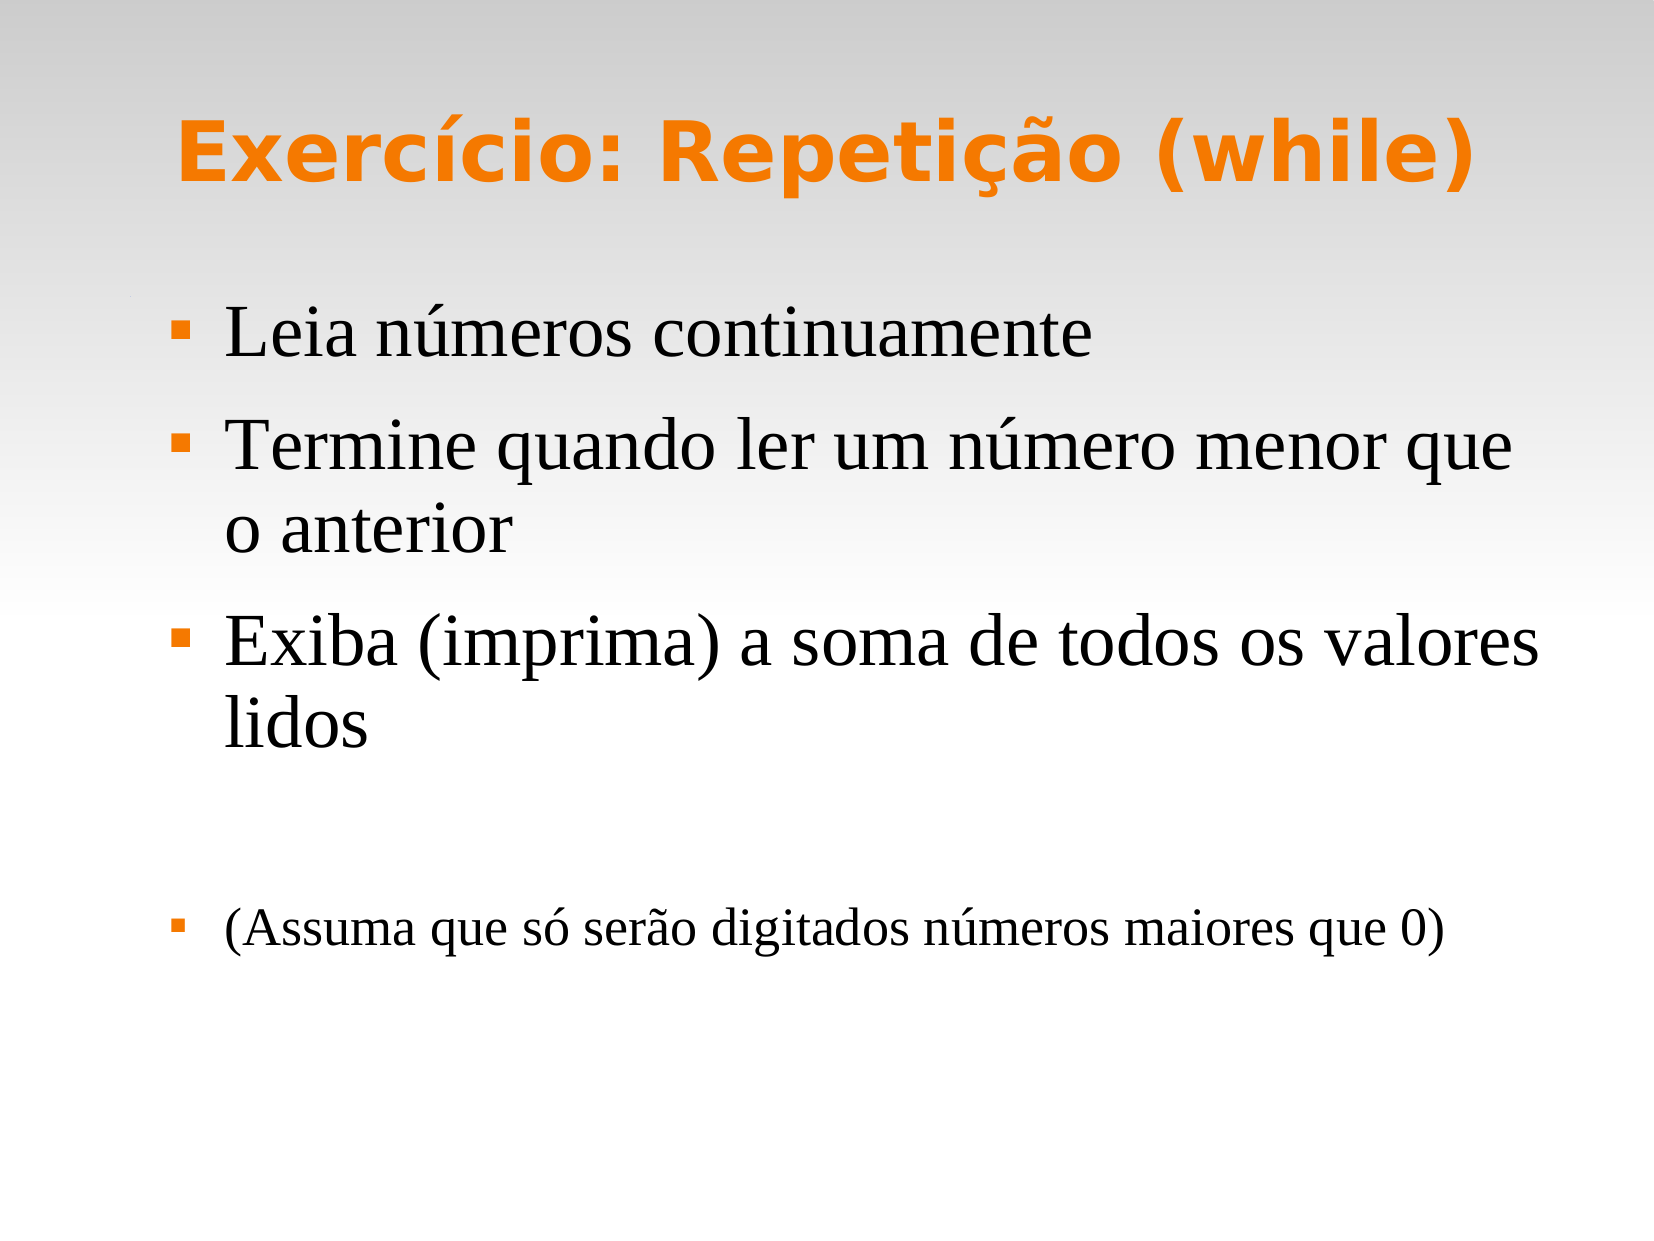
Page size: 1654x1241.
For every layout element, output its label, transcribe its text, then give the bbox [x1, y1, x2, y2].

title Exercício: Repetição (while) [82, 49, 1571, 257]
list Leia números continuamente Termine quando ler um número menor que o anterior Exiba (imprima) a soma de todos os valores lidos (Assuma que só serão digitados números maiores que 0) [82, 290, 1571, 1109]
